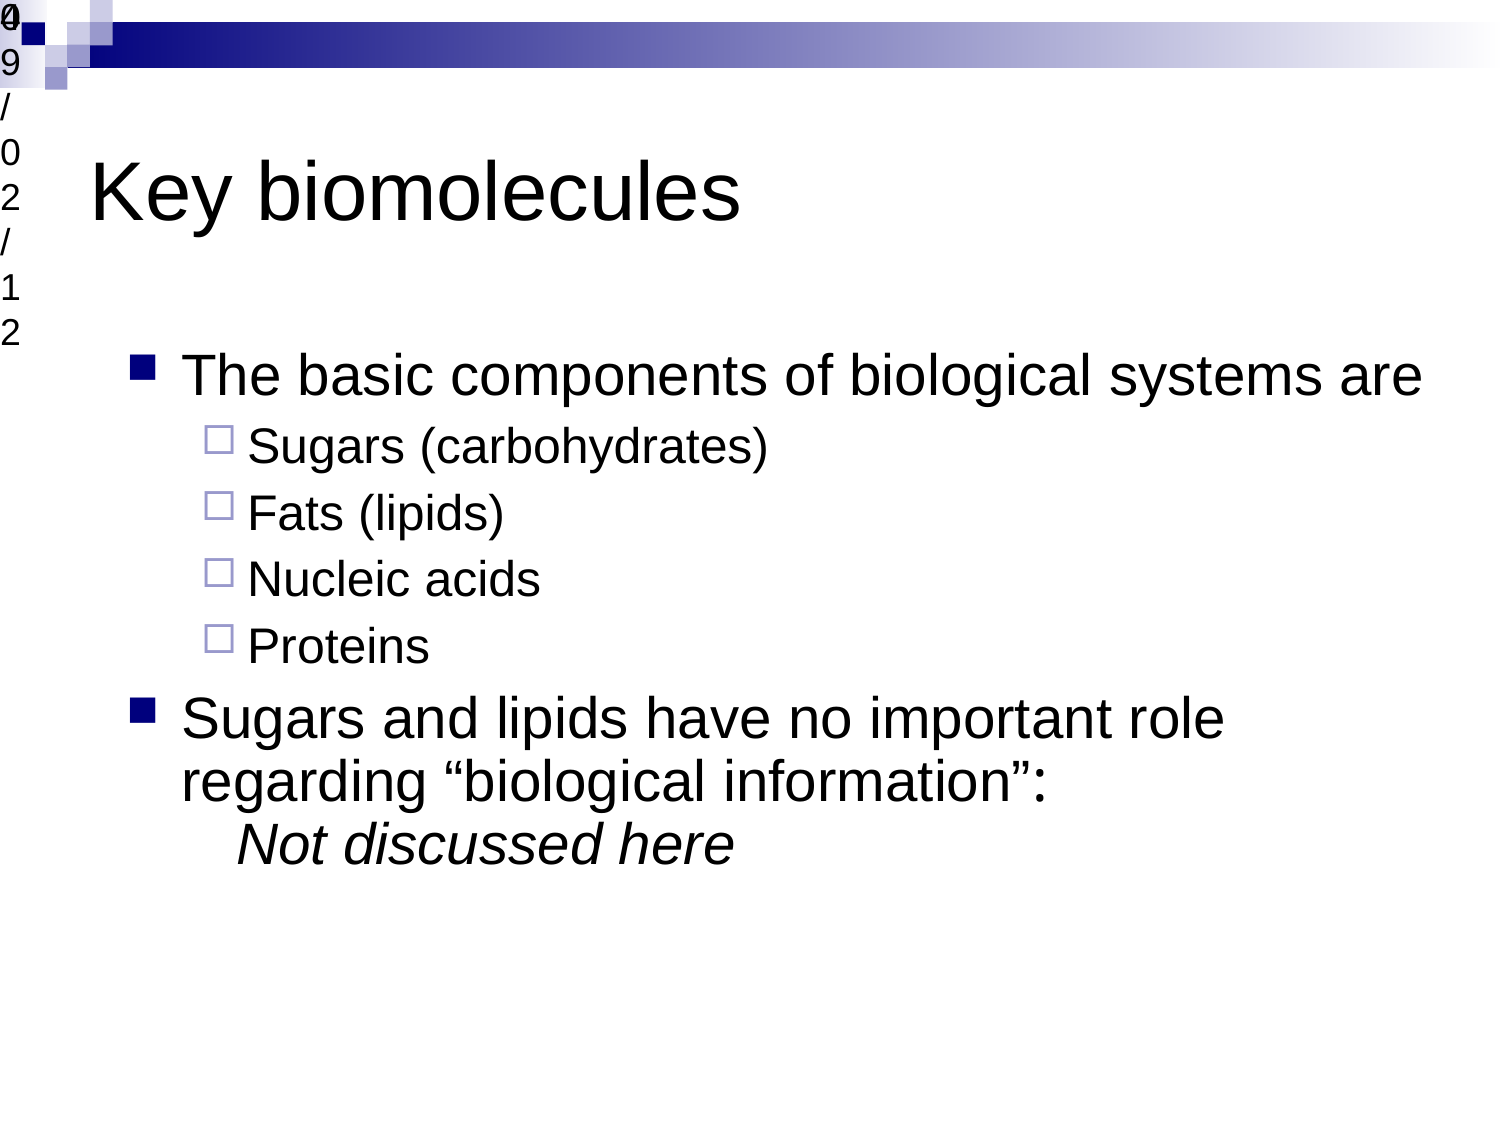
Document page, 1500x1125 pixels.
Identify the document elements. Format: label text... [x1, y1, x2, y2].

list The basic components of biological systems are Sugars (carbohydrates) Fats (lipids) Nucleic acids Proteins Sugars and lipids have no important role regarding “biological information”: Not discussed here [111, 337, 1462, 975]
title Key biomolecules [75, 75, 1425, 300]
